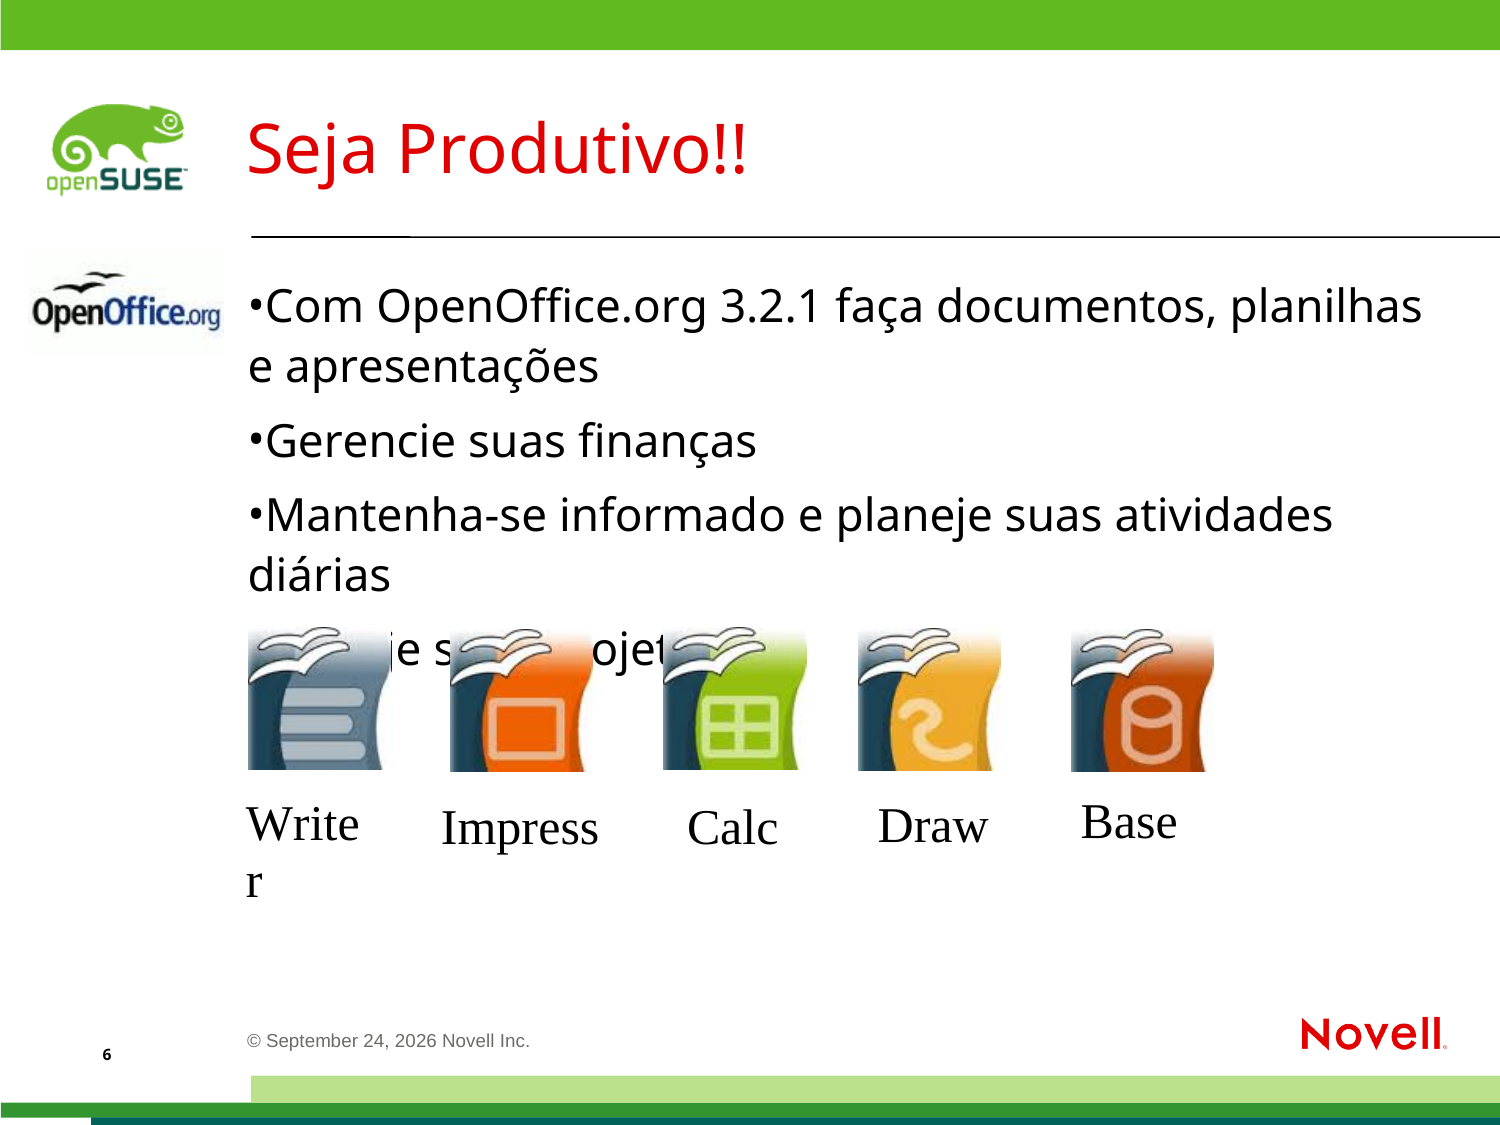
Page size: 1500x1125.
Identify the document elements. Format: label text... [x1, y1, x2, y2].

picture [450, 629, 593, 772]
list Com OpenOffice.org 3.2.1 faça documentos, planilhas e apresentações Gerencie suas finanças Mantenha-se informado e planeje suas atividades diárias Planeje seus projetos [232, 267, 1458, 1026]
picture [1071, 629, 1214, 772]
title Seja Produtivo!! [246, 60, 1409, 239]
text_box Calc [687, 797, 779, 853]
text_box Writer [245, 792, 377, 849]
text_box Draw [877, 794, 989, 851]
picture [47, 104, 188, 197]
text_box Base [1080, 791, 1179, 847]
picture [1295, 1026, 1453, 1056]
picture [858, 628, 1001, 771]
text_box Impress [440, 797, 600, 858]
picture [28, 250, 224, 356]
picture [663, 627, 807, 770]
picture [248, 627, 391, 770]
